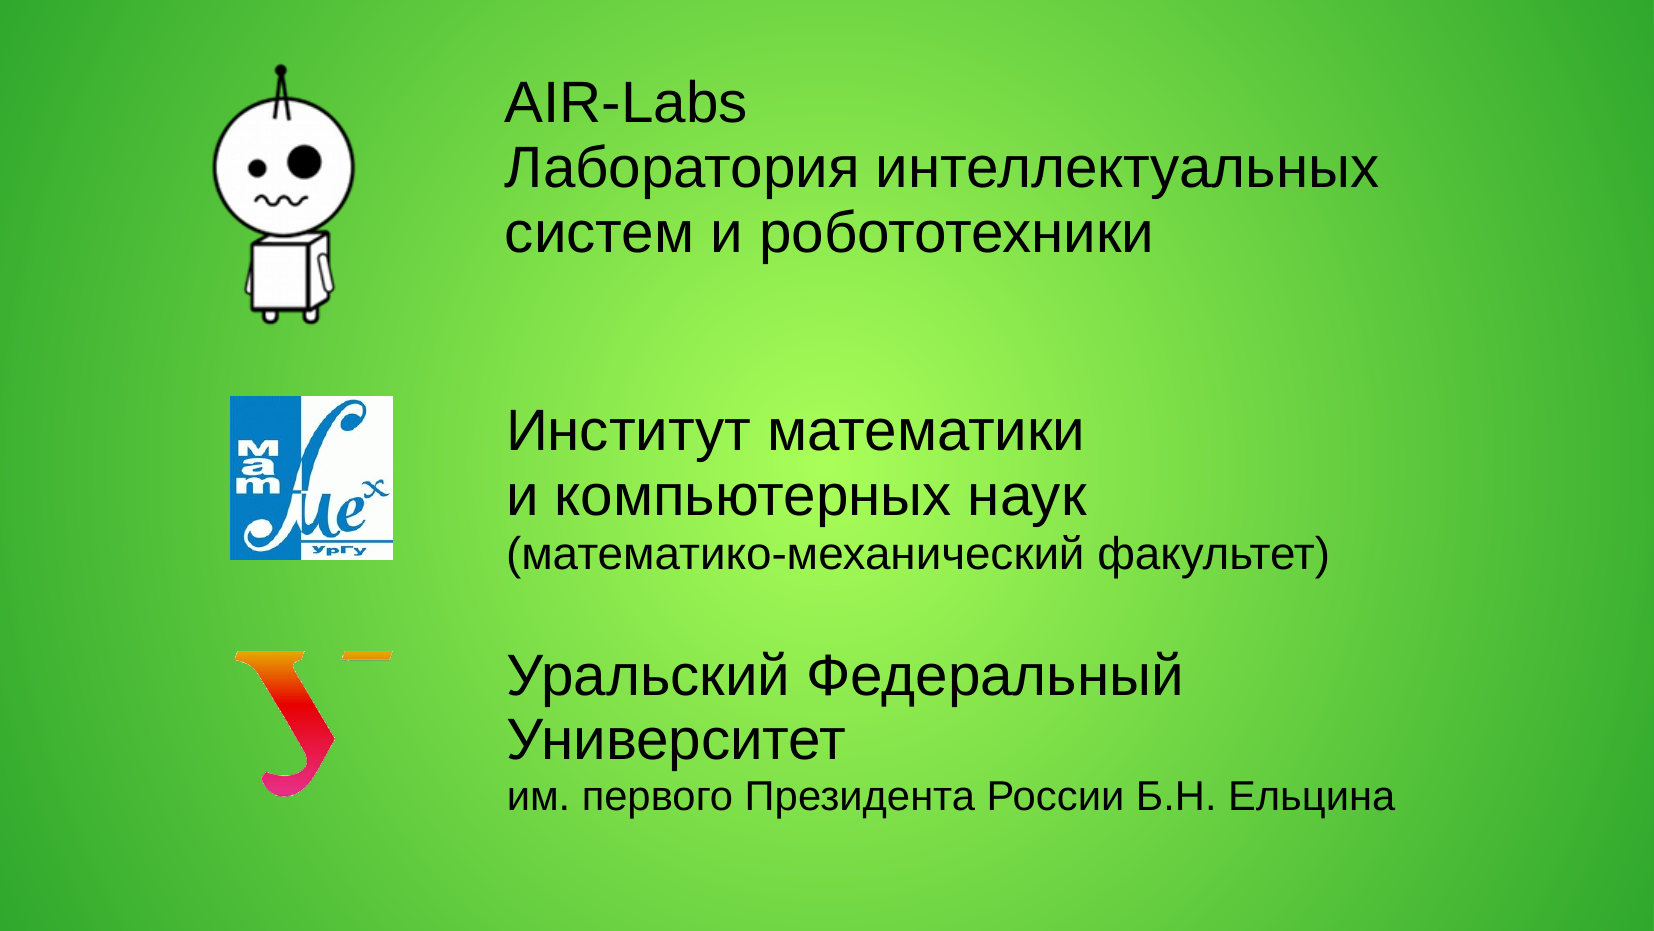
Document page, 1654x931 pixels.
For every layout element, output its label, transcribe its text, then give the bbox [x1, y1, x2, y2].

picture [219, 651, 402, 804]
text_box AIR-Labs Лаборатория интеллектуальных систем и робототехники [490, 62, 1483, 389]
text_box Институт математики и компьютерных наук (математико-механический факультет) [491, 390, 1418, 670]
text_box Уральский Федеральный Университет им. первого Президента России Б.Н. Ельцина [492, 634, 1412, 931]
picture [230, 396, 393, 560]
picture [208, 54, 360, 330]
